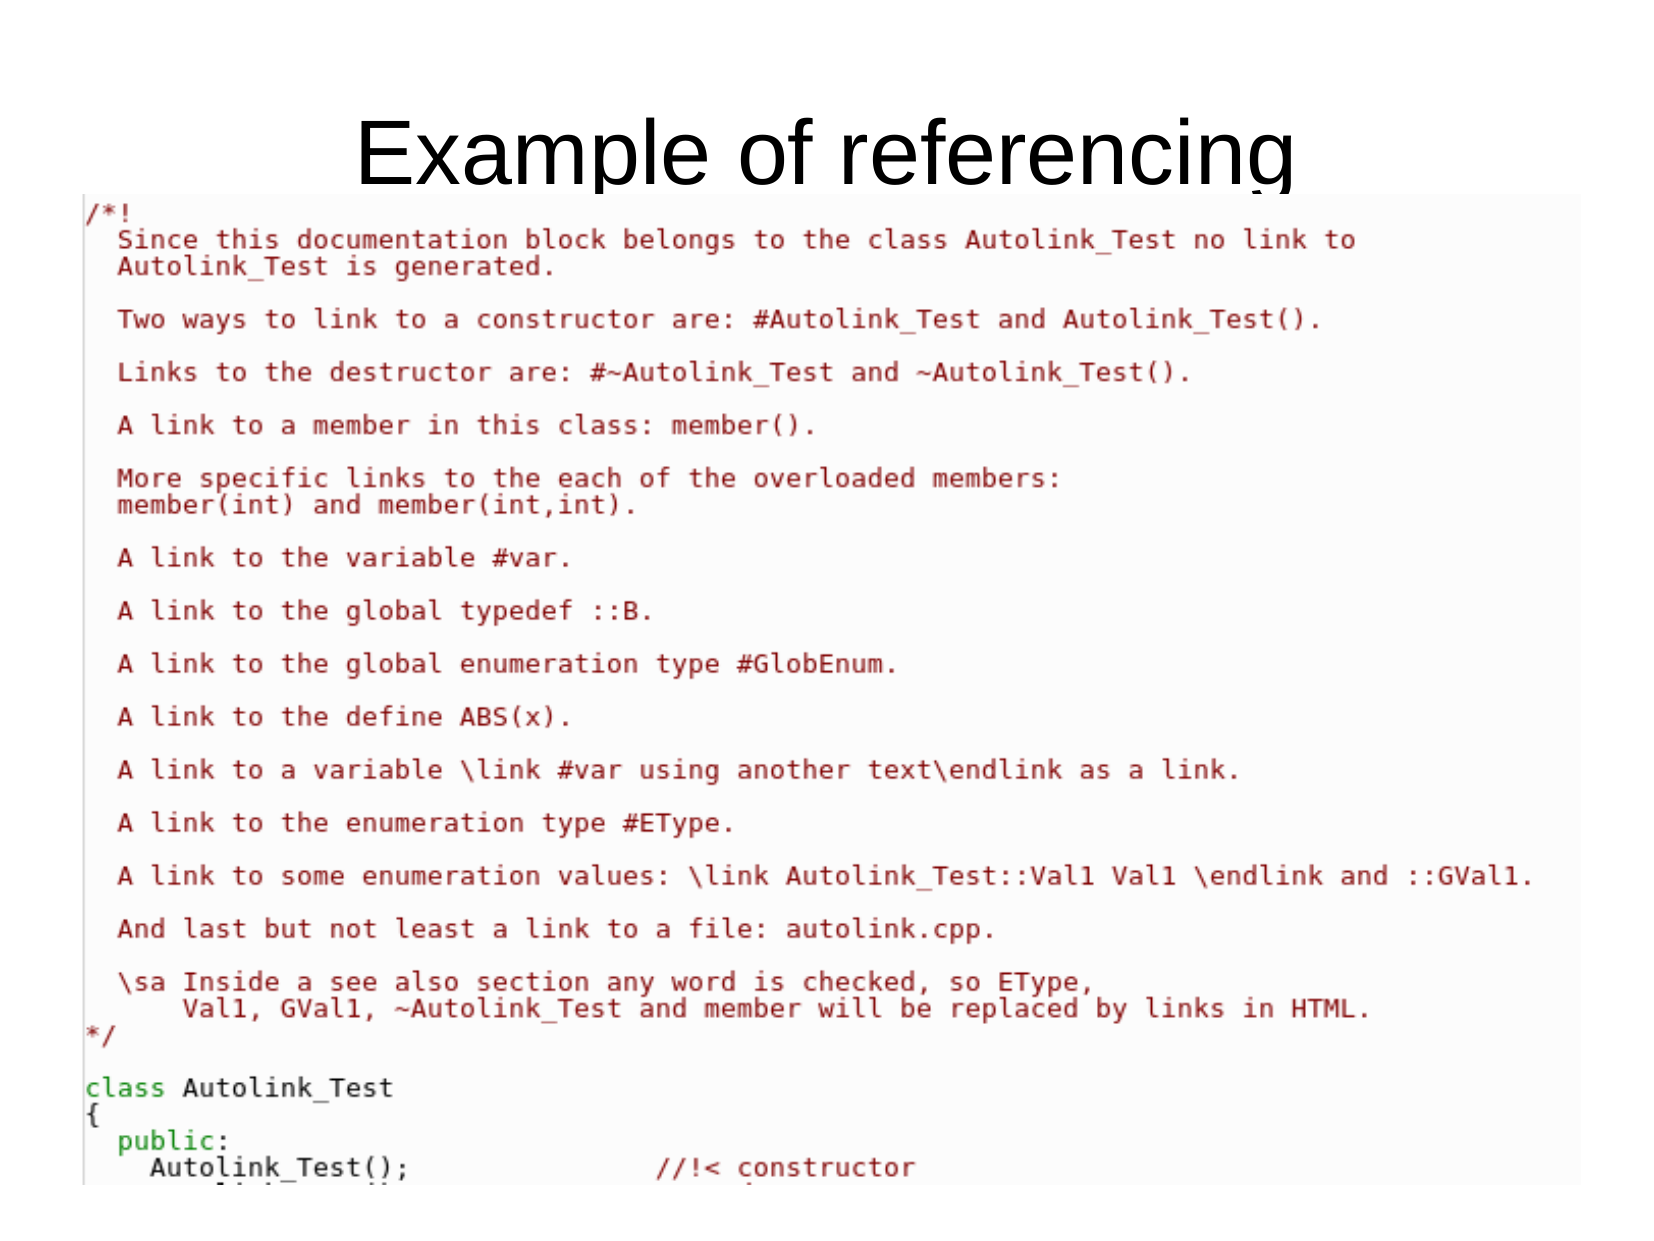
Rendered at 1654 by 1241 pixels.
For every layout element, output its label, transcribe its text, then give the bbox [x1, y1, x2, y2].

picture [20, 194, 1581, 1186]
title Example of referencing [82, 49, 1571, 194]
